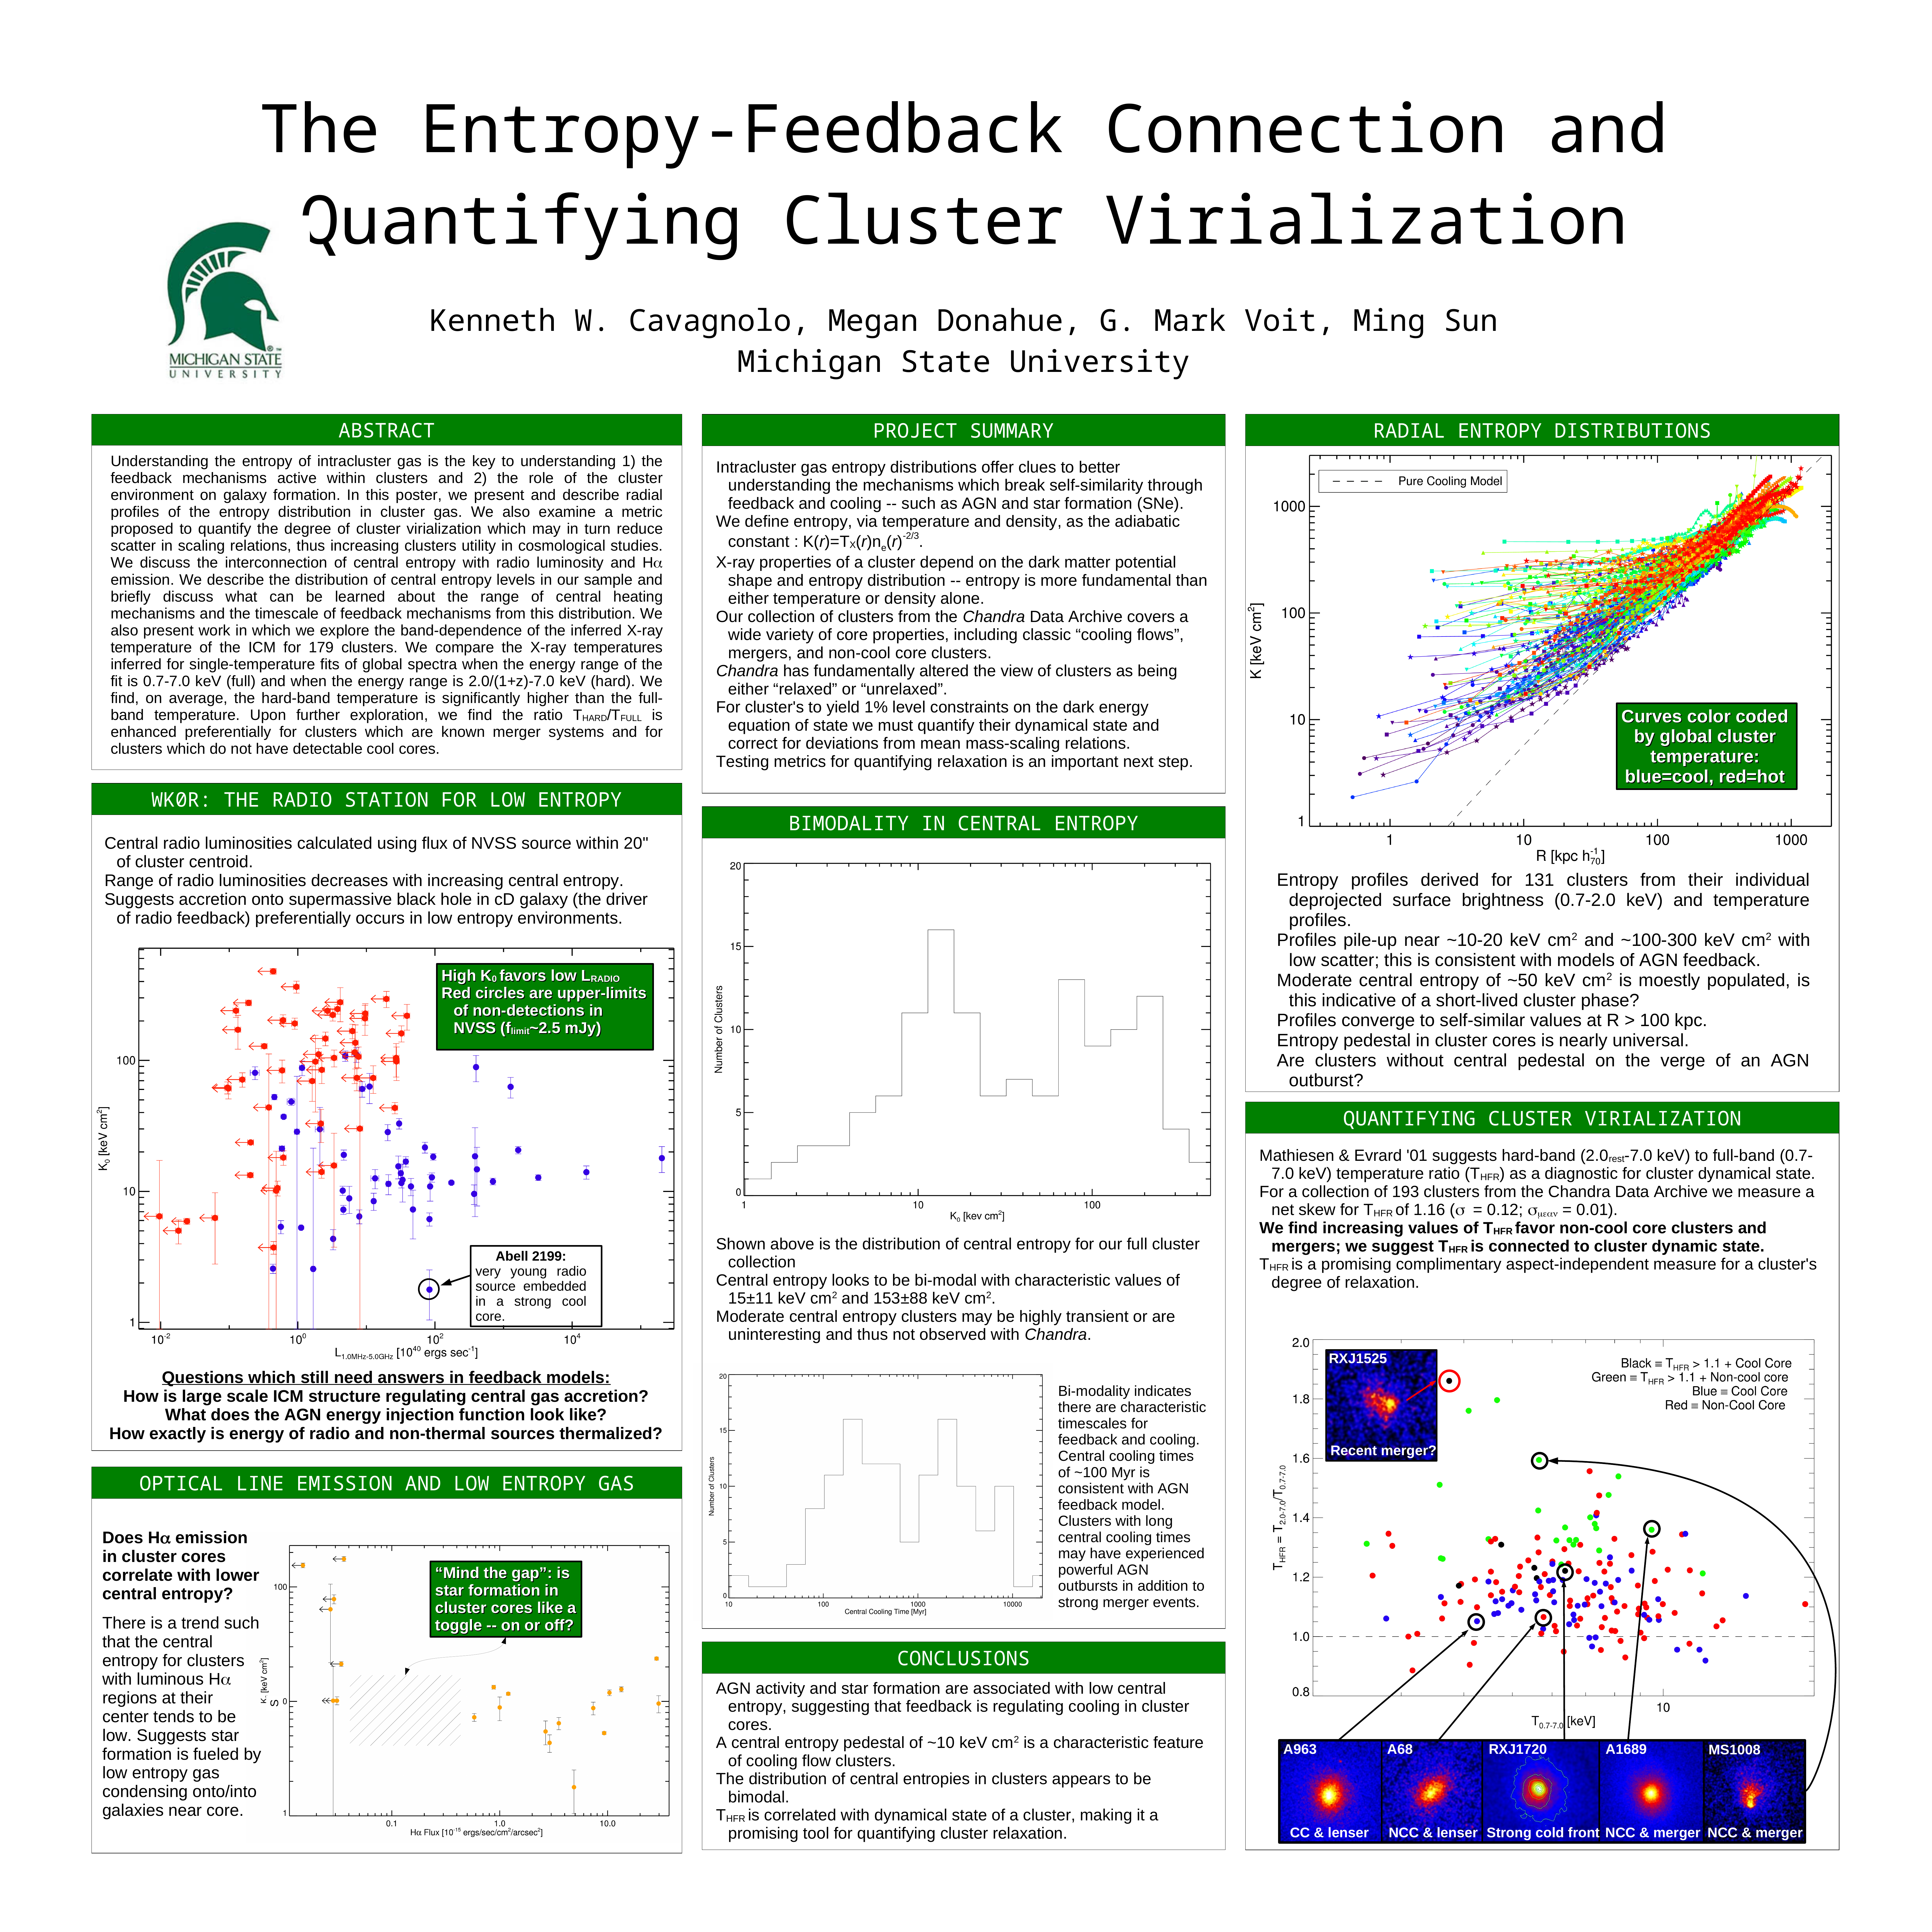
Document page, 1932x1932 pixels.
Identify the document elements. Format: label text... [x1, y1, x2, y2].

picture [702, 1363, 1053, 1621]
text_box Central radio luminosities calculated using flux of NVSS source within 20'' of cluster centroid. Range of radio luminosities decreases with increasing central entropy. Suggests accretion onto supermassive black hole in cD galaxy (the driver of radio feedback) preferentially occurs in low entropy environments. [100, 831, 671, 930]
picture [141, 215, 310, 384]
picture [1246, 446, 1839, 876]
text_box MS1008 [1704, 1740, 1764, 1759]
picture [1537, 1611, 1550, 1624]
text_box Understanding the entropy of intracluster gas is the key to understanding 1) the feedback mechanisms active within clusters and 2) the role of the cluster environment on galaxy formation. In this poster, we present and describe radial profiles of the entropy distribution in cluster gas. We also examine a metric proposed to quantify the degree of cluster virialization which may in turn reduce scatter in scaling relations, thus increasing clusters utility in cosmological studies. We discuss the interconnection of central entropy with radio luminosity and Hα emission. We describe the distribution of central entropy levels in our sample and briefly discuss what can be learned about the range of central heating mechanisms and the timescale of feedback mechanisms from this distribution. We also present work in which we explore the band-dependence of the inferred X-ray temperature of the ICM for 179 clusters. We compare the X-ray temperatures inferred for single-temperature fits of global spectra when the energy range of the fit is 0.7-7.0 keV (full) and when the energy range is 2.0/(1+z)-7.0 keV (hard). We find, on average, the hard-band temperature is significantly higher than the full-band temperature. Upon further exploration, we find the ratio THARD/TFULL is enhanced preferentially for clusters which are known merger systems and for clusters which do not have detectable cool cores. [107, 451, 667, 759]
picture [1705, 1741, 1804, 1823]
text_box NCC & merger [1601, 1823, 1703, 1843]
picture [1232, 431, 1245, 876]
text_box RADIAL ENTROPY DISTRIBUTIONS [1246, 414, 1839, 446]
picture [1839, 431, 1855, 876]
picture [682, 846, 702, 1368]
picture [1828, 1710, 1834, 1738]
picture [1600, 1741, 1703, 1823]
text_box Kenneth W. Cavagnolo, Megan Donahue, G. Mark Voit, Ming Sun Michigan State University [310, 297, 1673, 383]
text_box Mathiesen & Evrard '01 suggests hard-band (2.0rest-7.0 keV) to full-band (0.7-7.0 keV) temperature ratio (THFR) as a diagnostic for cluster dynamical state. For a collection of 193 clusters from the Chandra Data Archive we measure a net skew for THFR of 1.16 (σ = 0.12; σmean = 0.01). We find increasing values of THFR favor non-cool core clusters and mergers; we suggest THFR is connected to cluster dynamic state. THFR is a promising complimentary aspect-independent measure for a cluster's degree of relaxation. [1255, 1144, 1829, 1293]
text_box Bi-modality indicates there are characteristic timescales for feedback and cooling. Central cooling times of ~100 Myr is consistent with AGN feedback model. Clusters with long central cooling times may have experienced powerful AGN outbursts in addition to strong merger events. [1054, 1381, 1213, 1612]
text_box A68 [1383, 1739, 1416, 1759]
picture [1483, 1741, 1598, 1823]
text_box Recent merger? [1327, 1440, 1436, 1460]
text_box [350, 1675, 461, 1746]
text_box Strong cold front [1483, 1823, 1601, 1843]
text_box A1689 [1601, 1739, 1650, 1759]
text_box The Entropy-Feedback Connection and Quantifying Cluster Virialization [140, 79, 1787, 265]
text_box ABSTRACT [92, 414, 682, 445]
picture [1225, 846, 1227, 1230]
text_box High K0 favors low LRADIO Red circles are upper-limits of non-detections in NVSS (flimit~2.5 mJy) [437, 964, 653, 1050]
text_box Abell 2199: very young radio source embedded in a strong cool core. [471, 1246, 602, 1312]
text_box Entropy profiles derived for 131 clusters from their individual deprojected surface brightness (0.7-2.0 keV) and temperature profiles. Profiles pile-up near ~10-20 keV cm2 and ~100-300 keV cm2 with low scatter; this is consistent with models of AGN feedback. Moderate central entropy of ~50 keV cm2 is moestly populated, is this indicative of a short-lived cluster phase? Profiles converge to self-similar values at R > 100 kpc. Entropy pedestal in cluster cores is nearly universal. Are clusters without central pedestal on the verge of an AGN outburst? [1273, 868, 1814, 1093]
picture [702, 846, 1225, 1230]
text_box NCC & lenser [1385, 1823, 1480, 1843]
text_box Shown above is the distribution of central entropy for our full cluster collection Central entropy looks to be bi-modal with characteristic values of 15±11 keV cm2 and 153±88 keV cm2. Moderate central entropy clusters may be highly transient or are uninteresting and thus not observed with Chandra. [712, 1232, 1216, 1346]
picture [77, 929, 92, 1368]
picture [1247, 1319, 1834, 1738]
text_box The Entropy-Feedback Connection and Quantifying Cluster Virialization [309, 200, 331, 239]
picture [1382, 1741, 1481, 1841]
text_box A963 [1279, 1739, 1320, 1759]
picture [92, 929, 682, 1368]
text_box OPTICAL LINE EMISSION AND LOW ENTROPY GAS [92, 1467, 682, 1499]
picture [246, 1532, 682, 1843]
text_box NCC & merger [1703, 1823, 1805, 1843]
text_box RXJ1720 [1485, 1739, 1550, 1759]
text_box Curves color coded by global cluster temperature: blue=cool, red=hot [1617, 703, 1797, 789]
text_box CC & lenser [1286, 1823, 1372, 1843]
text_box Intracluster gas entropy distributions offer clues to better understanding the mechanisms which break self-similarity through feedback and cooling -- such as AGN and star formation (SNe). We define entropy, via temperature and density, as the adiabatic constant : K(r)=TX(r)ne(r)-2/3. X-ray properties of a cluster depend on the dark matter potential shape and entropy distribution -- entropy is more fundamental than either temperature or density alone. Our collection of clusters from the Chandra Data Archive covers a wide variety of core properties, including classic “cooling flows”, mergers, and non-cool core clusters. Chandra has fundamentally altered the view of clusters as being either “relaxed” or “unrelaxed”. For cluster's to yield 1% level constraints on the dark energy equation of state we must quantify their dynamical state and correct for deviations from mean mass-scaling relations. Testing metrics for quantifying relaxation is an important next step. [712, 456, 1216, 773]
picture [1534, 1454, 1546, 1467]
text_box WK0R: THE RADIO STATION FOR LOW ENTROPY [92, 784, 682, 815]
text_box BIMODALITY IN CENTRAL ENTROPY [702, 807, 1225, 838]
picture [1646, 1523, 1658, 1535]
text_box QUANTIFYING CLUSTER VIRIALIZATION [1246, 1102, 1839, 1133]
text_box Does Hα emission in cluster cores correlate with lower central entropy? There is a trend such that the central entropy for clusters with luminous Hα regions at their center tends to be low. Suggests star formation is fueled by low entropy gas condensing onto/into galaxies near core. [98, 1526, 266, 1822]
text_box AGN activity and star formation are associated with low central entropy, suggesting that feedback is regulating cooling in cluster cores. A central entropy pedestal of ~10 keV cm2 is a characteristic feature of cooling flow clusters. The distribution of central entropies in clusters appears to be bimodal. THFR is correlated with dynamical state of a cluster, making it a promising tool for quantifying cluster relaxation. [712, 1677, 1216, 1844]
text_box CONCLUSIONS [702, 1642, 1225, 1674]
text_box RXJ1525 [1327, 1351, 1390, 1368]
text_box PROJECT SUMMARY [702, 415, 1225, 446]
text_box Recent merger? [1437, 1440, 1439, 1460]
text_box Questions which still need answers in feedback models: How is large scale ICM structure regulating central gas accretion? What does the AGN energy injection function look like? How exactly is energy of radio and non-thermal sources thermalized? [97, 1366, 676, 1445]
picture [1559, 1566, 1571, 1579]
text_box S [266, 1696, 283, 1711]
picture [1280, 1741, 1381, 1841]
picture [693, 1363, 702, 1621]
text_box “Mind the gap”: is star formation in cluster cores like a toggle -- on or off? [430, 1561, 581, 1637]
